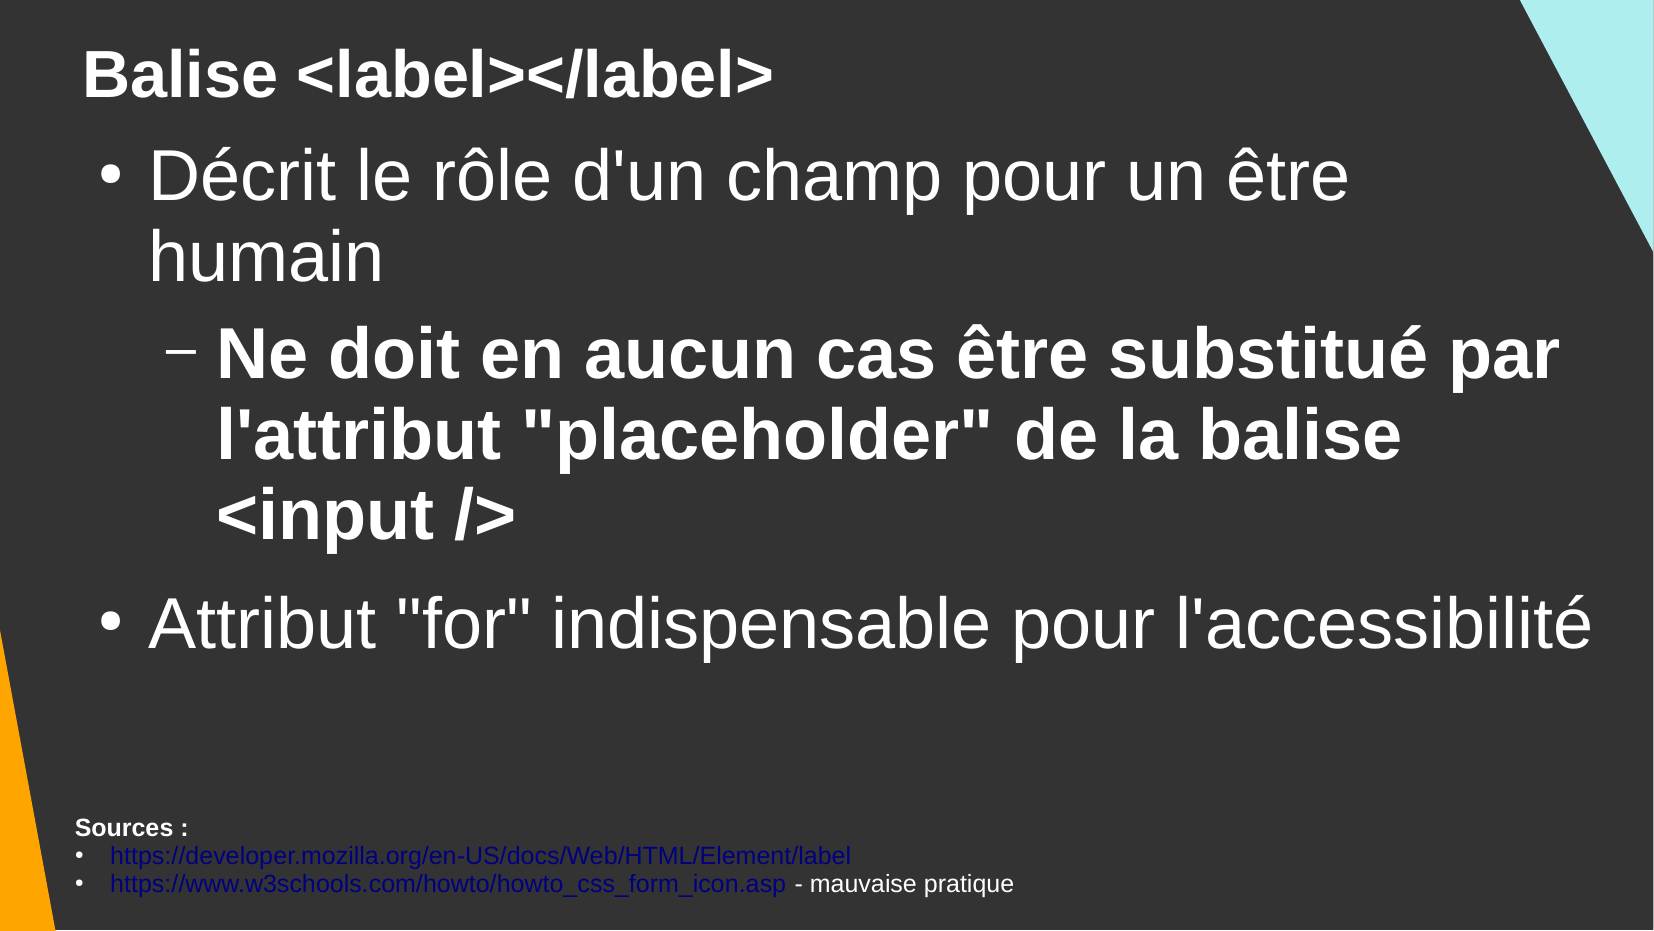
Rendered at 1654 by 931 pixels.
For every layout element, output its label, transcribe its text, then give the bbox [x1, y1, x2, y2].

title Balise <label></label> [82, 37, 1571, 114]
text_box Sources : https://developer.mozilla.org/en-US/docs/Web/HTML/Element/label https://www.w3schools.com/howto/howto_css_form_icon.asp - mauvaise pratique [60, 806, 1546, 931]
text_box [0, 630, 56, 931]
text_box [1519, 0, 1654, 254]
list Décrit le rôle d'un champ pour un être humain Ne doit en aucun cas être substitué par l'attribut "placeholder" de la balise <input /> Attribut "for" indispensable pour l'accessibilité [80, 135, 1605, 733]
